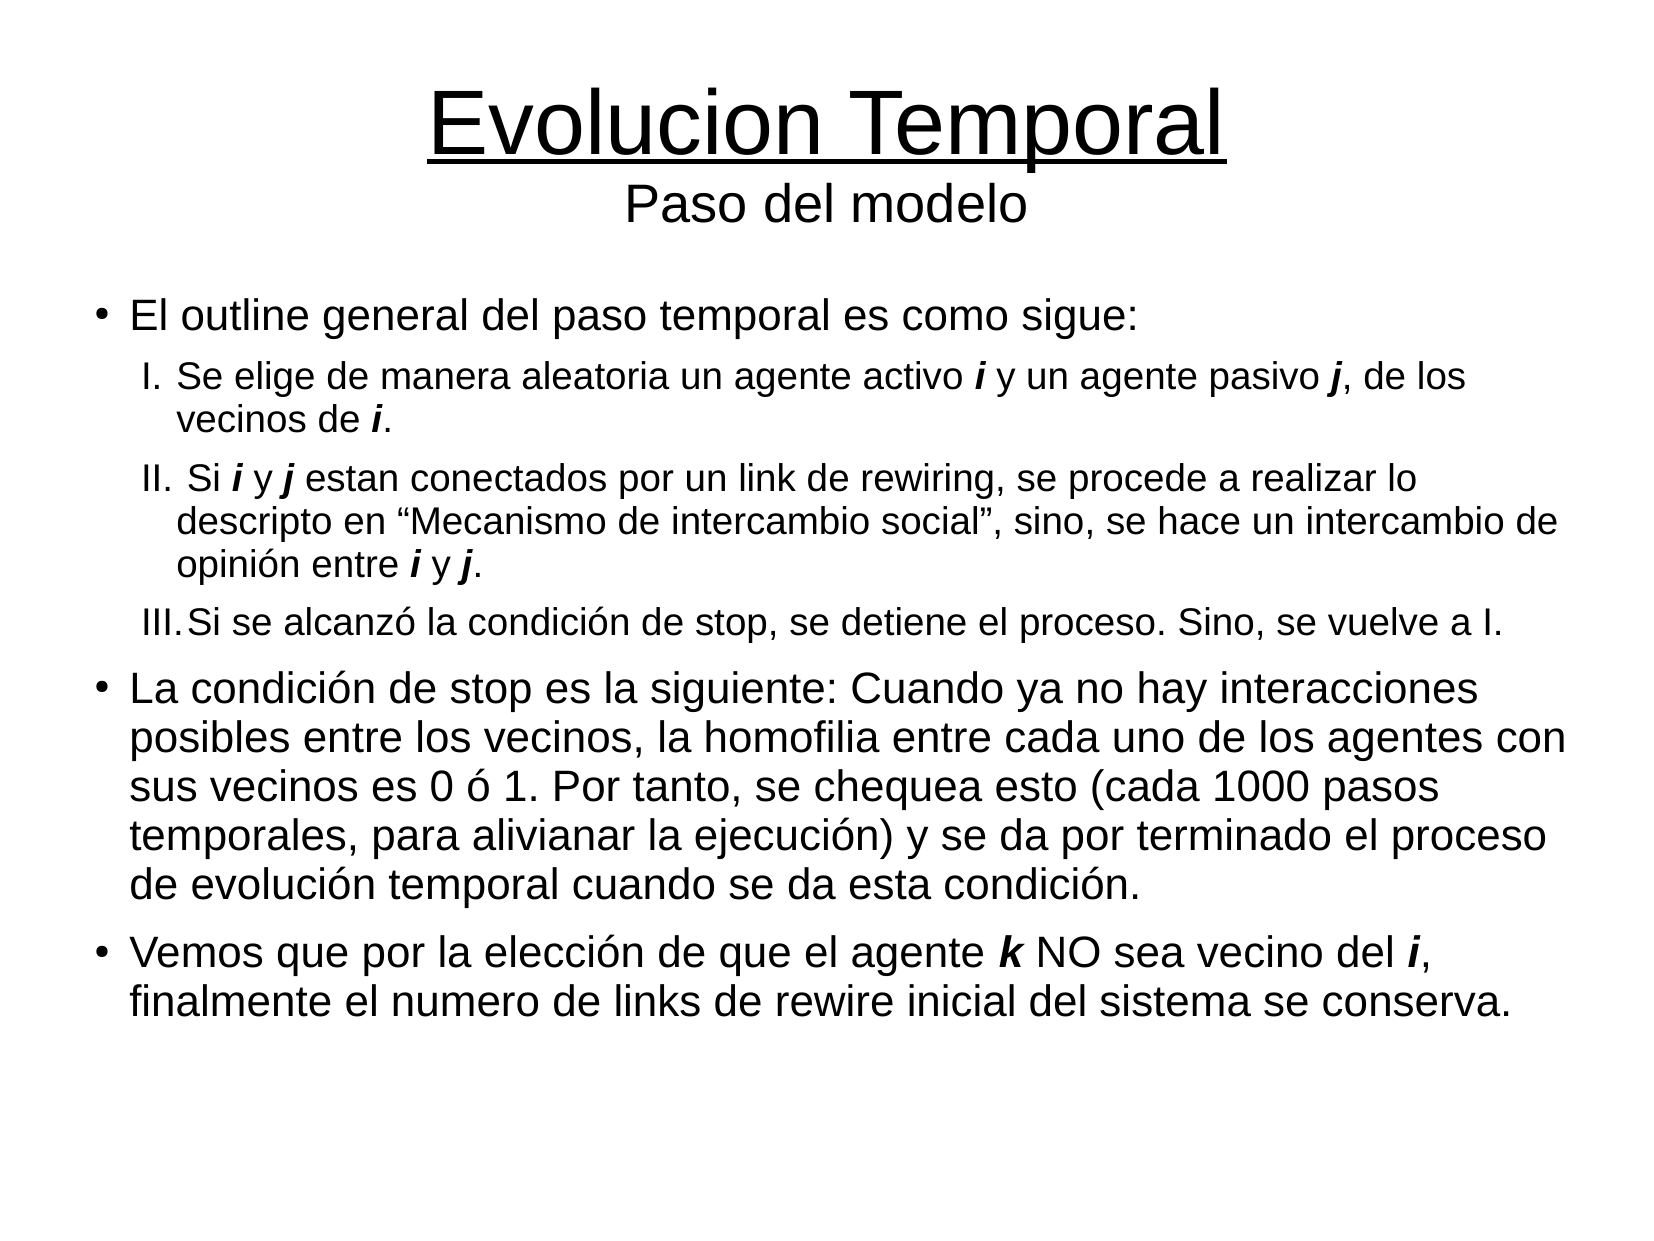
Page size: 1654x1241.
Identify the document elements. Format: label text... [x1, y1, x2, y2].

title Evolucion Temporal Paso del modelo [82, 49, 1571, 257]
list El outline general del paso temporal es como sigue: Se elige de manera aleatoria un agente activo i y un agente pasivo j, de los vecinos de i. Si i y j estan conectados por un link de rewiring, se procede a realizar lo descripto en “Mecanismo de intercambio social”, sino, se hace un intercambio de opinión entre i y j. Si se alcanzó la condición de stop, se detiene el proceso. Sino, se vuelve a I. La condición de stop es la siguiente: Cuando ya no hay interacciones posibles entre los vecinos, la homofilia entre cada uno de los agentes con sus vecinos es 0 ó 1. Por tanto, se chequea esto (cada 1000 pasos temporales, para alivianar la ejecución) y se da por terminado el proceso de evolución temporal cuando se da esta condición. Vemos que por la elección de que el agente k NO sea vecino del i, finalmente el numero de links de rewire inicial del sistema se conserva. [82, 290, 1571, 1126]
